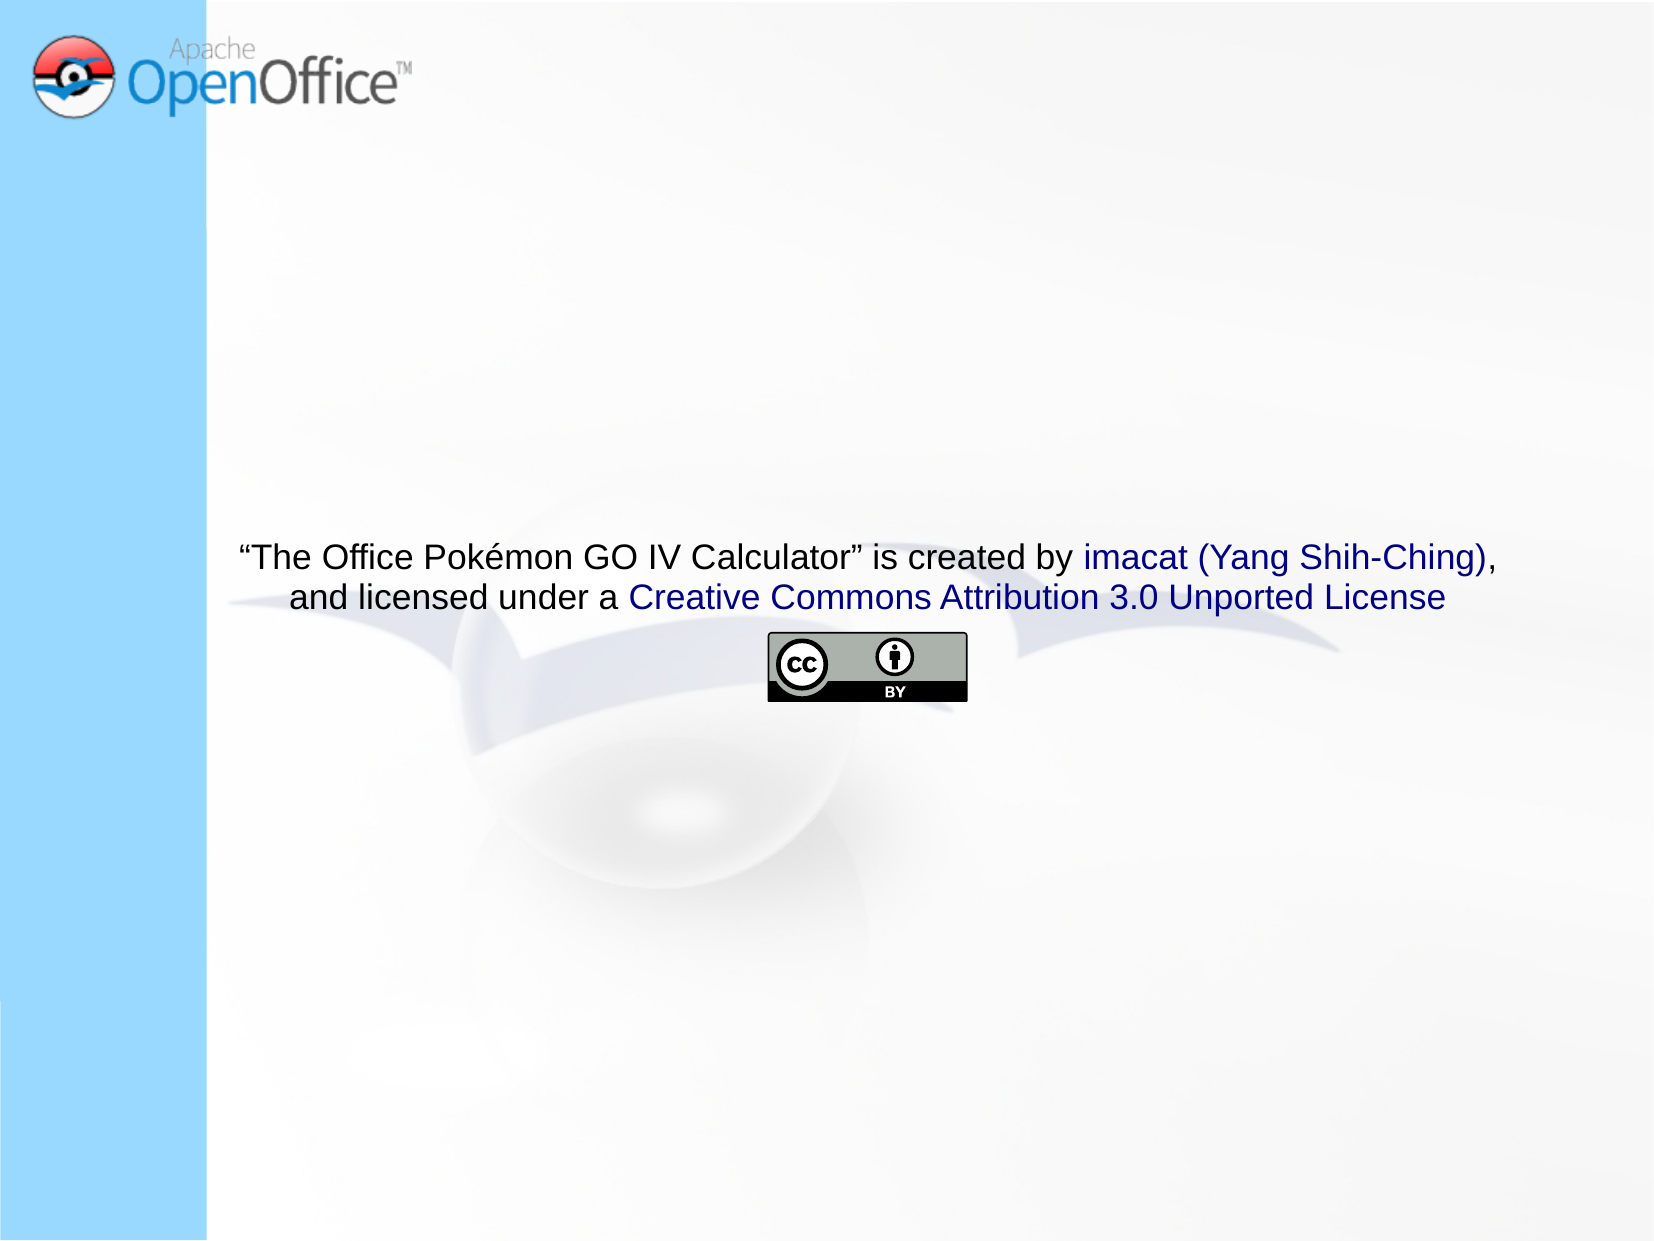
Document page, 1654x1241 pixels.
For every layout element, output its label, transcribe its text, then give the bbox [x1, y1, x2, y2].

subtitle “The Office Pokémon GO IV Calculator” is created by imacat (Yang Shih-Ching), and licensed under a Creative Commons Attribution 3.0 Unported License [165, 108, 1571, 1168]
picture [31, 2, 1654, 1241]
picture [767, 631, 968, 702]
